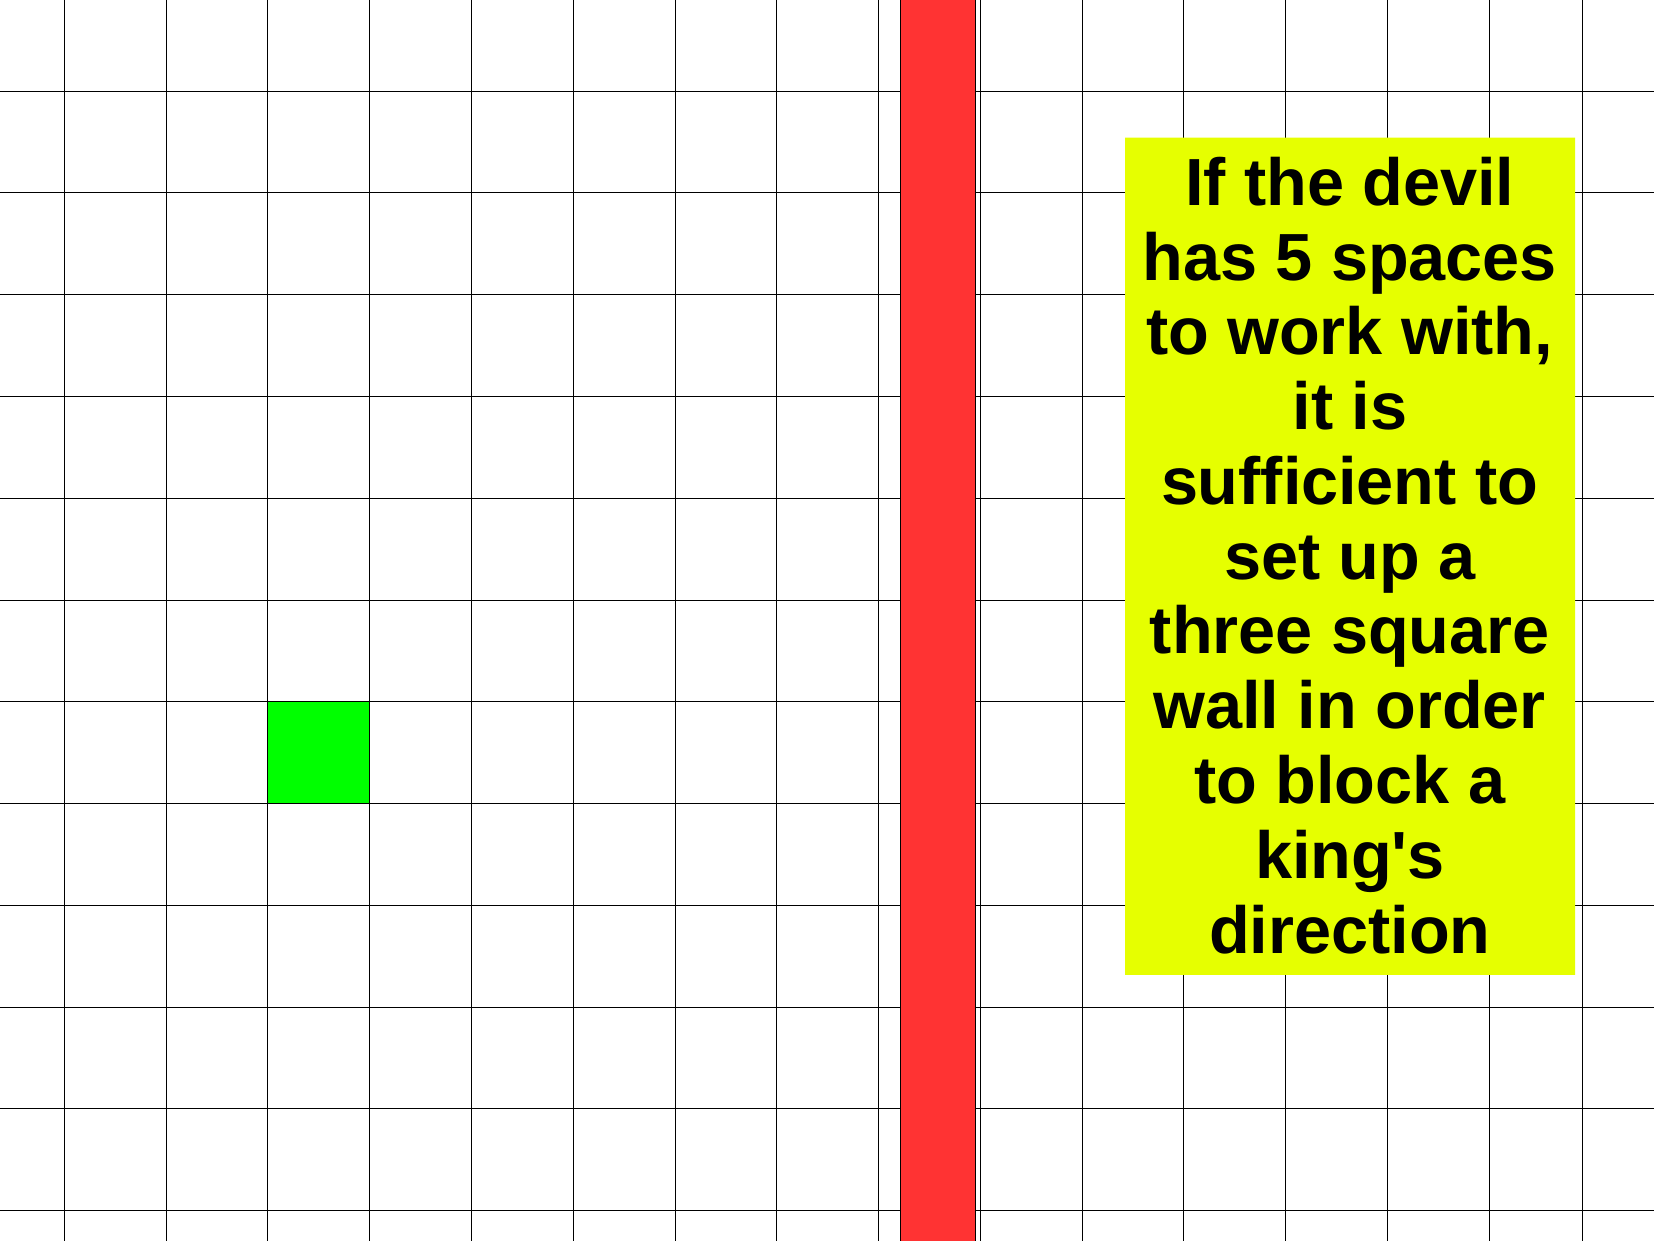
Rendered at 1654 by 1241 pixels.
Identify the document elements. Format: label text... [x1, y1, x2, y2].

text_box If the devil has 5 spaces to work with, it is sufficient to set up a three square wall in order to block a king's direction [1125, 137, 1576, 975]
text_box [0, 0, 1654, 1241]
